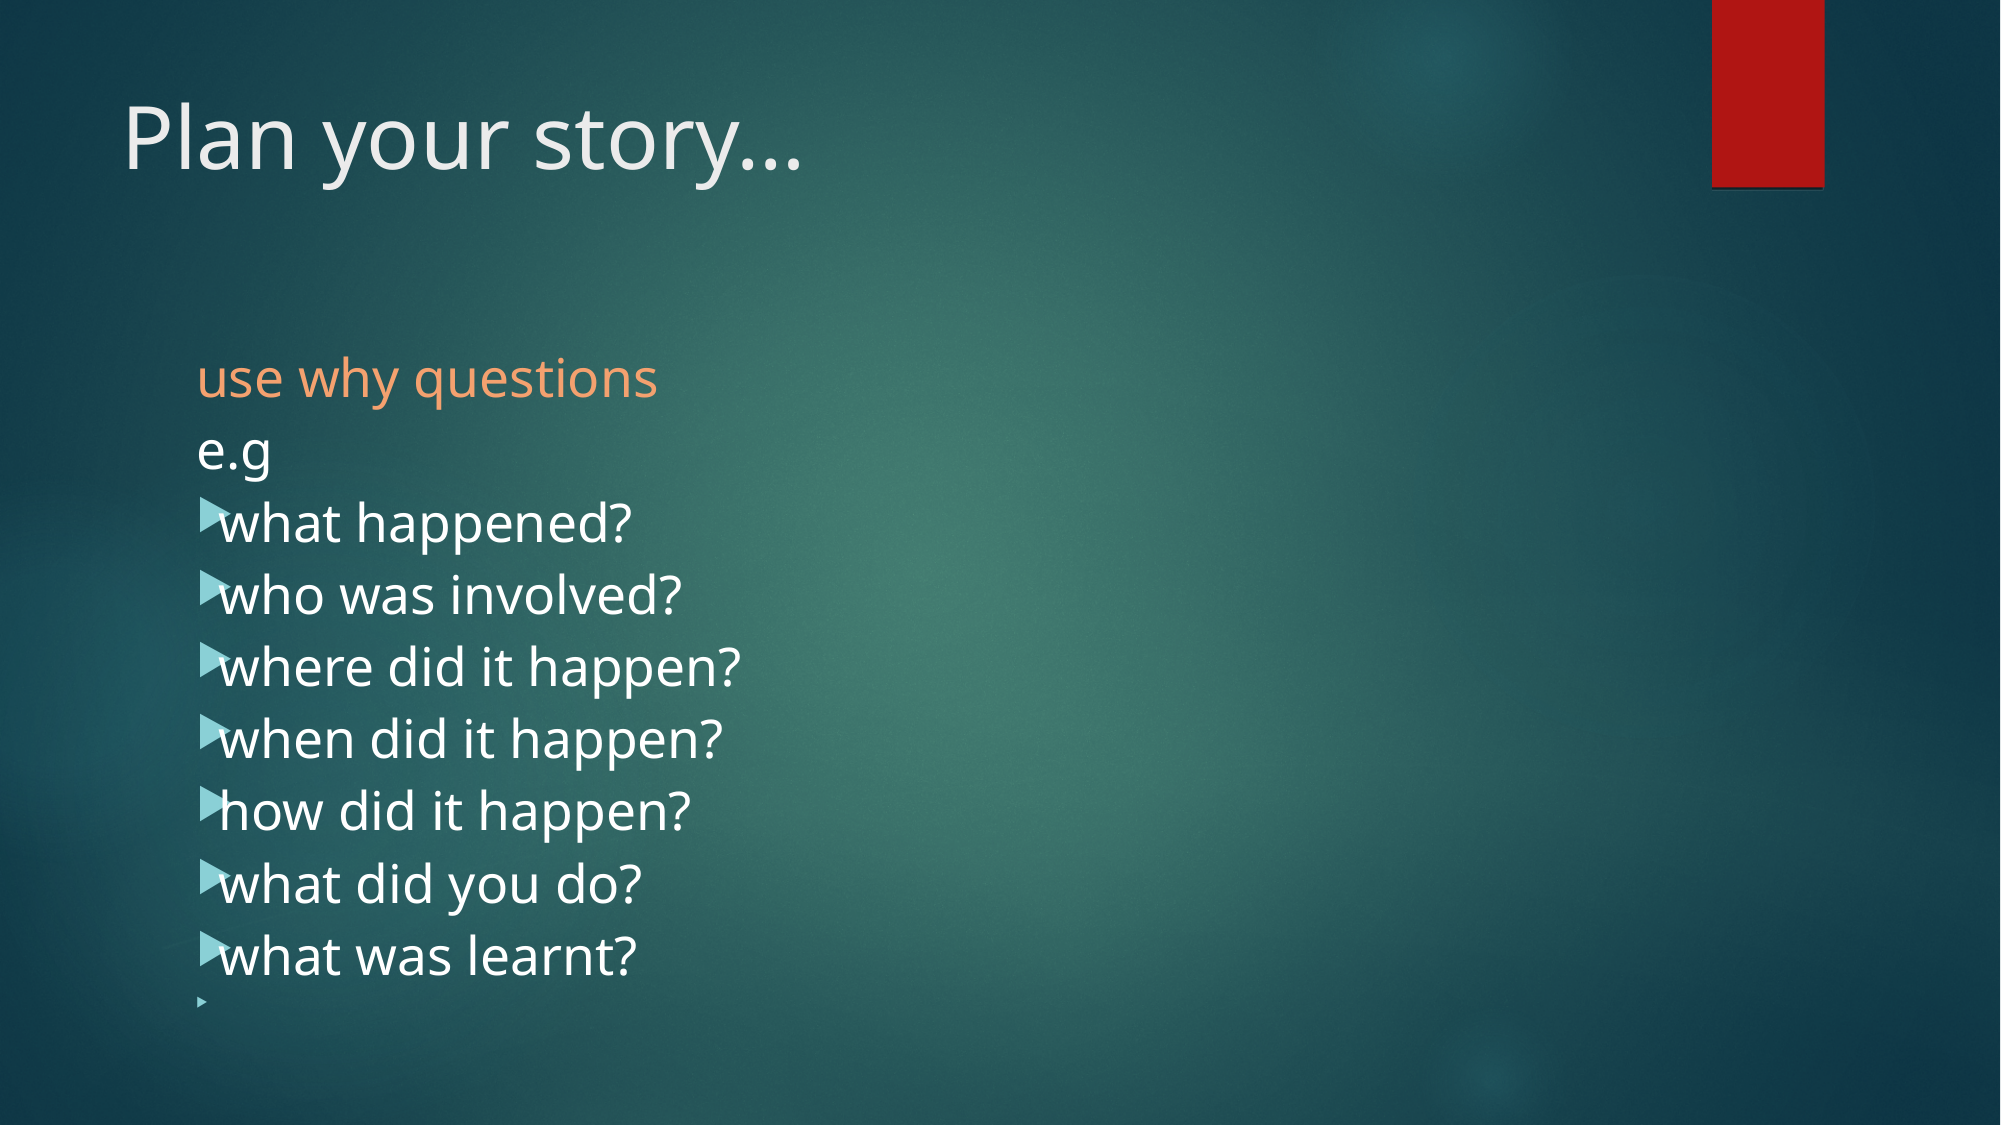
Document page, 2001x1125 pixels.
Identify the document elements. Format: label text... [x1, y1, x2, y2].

title Plan your story… [106, 74, 1649, 304]
list use why questions e.g what happened? who was involved? where did it happen? when did it happen? how did it happen? what did you do? what was learnt? [181, 336, 1649, 1025]
picture [0, 0, 2001, 1125]
